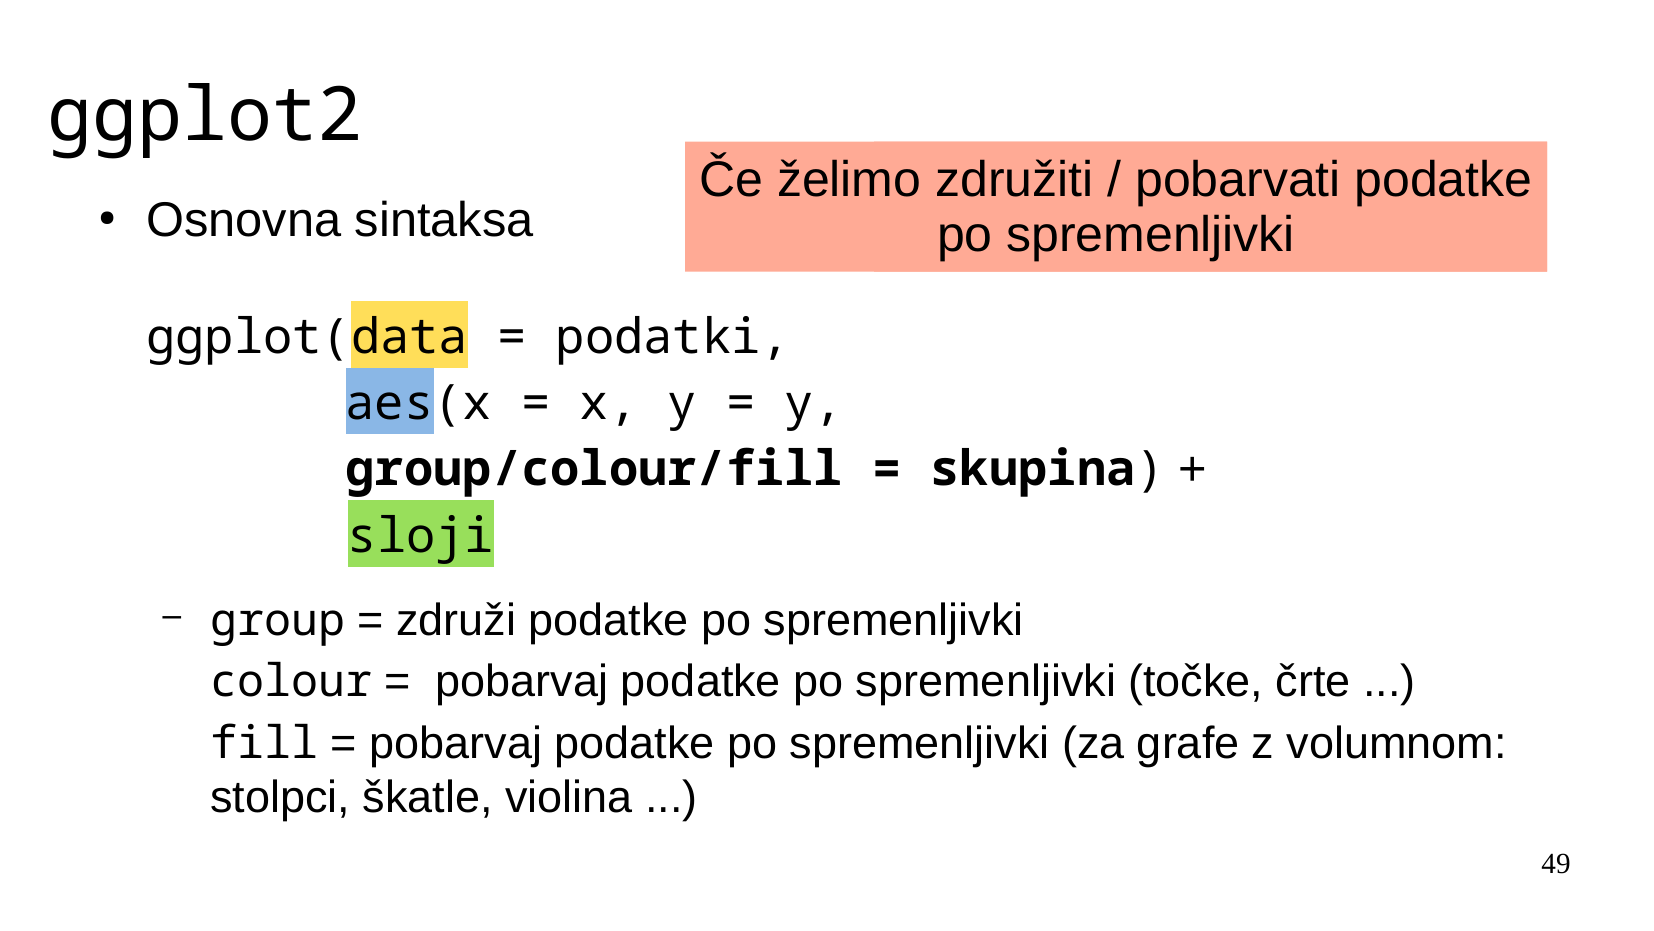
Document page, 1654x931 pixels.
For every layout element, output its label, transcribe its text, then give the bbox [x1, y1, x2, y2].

text_box Če želimo združiti / pobarvati podatke po spremenljivki [685, 141, 1548, 272]
list Osnovna sintaksa ggplot(data = podatki, aes(x = x, y = y, group/colour/fill = skupina) + sloji group = združi podatke po spremenljivki colour = pobarvaj podatke po spremenljivki (točke, črte ...) fill = pobarvaj podatke po spremenljivki (za grafe z volumnom: stolpci, škatle, violina ...) [82, 192, 1571, 827]
title ggplot2 [47, 33, 1536, 189]
